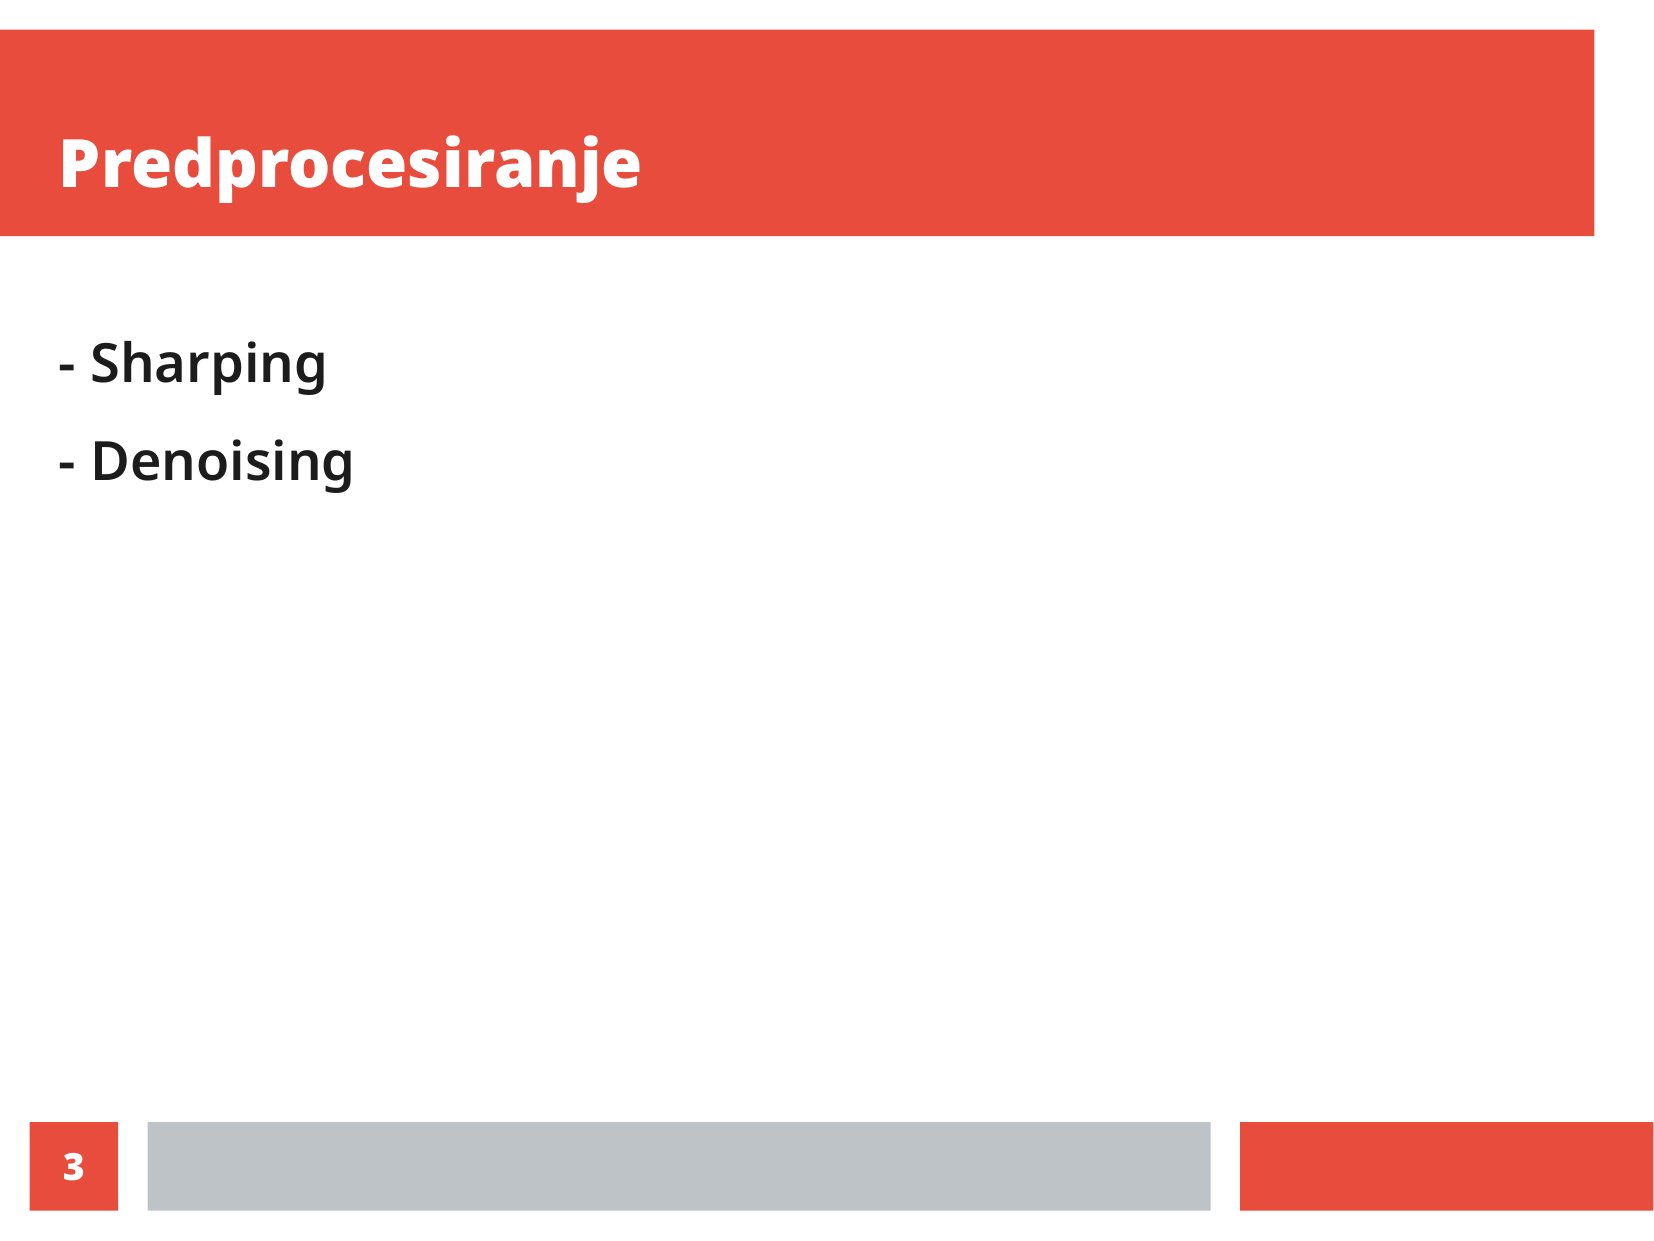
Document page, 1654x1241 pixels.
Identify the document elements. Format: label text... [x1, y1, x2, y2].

list - Sharping - Denoising [59, 324, 1565, 1093]
title Predprocesiranje [59, 59, 1595, 207]
